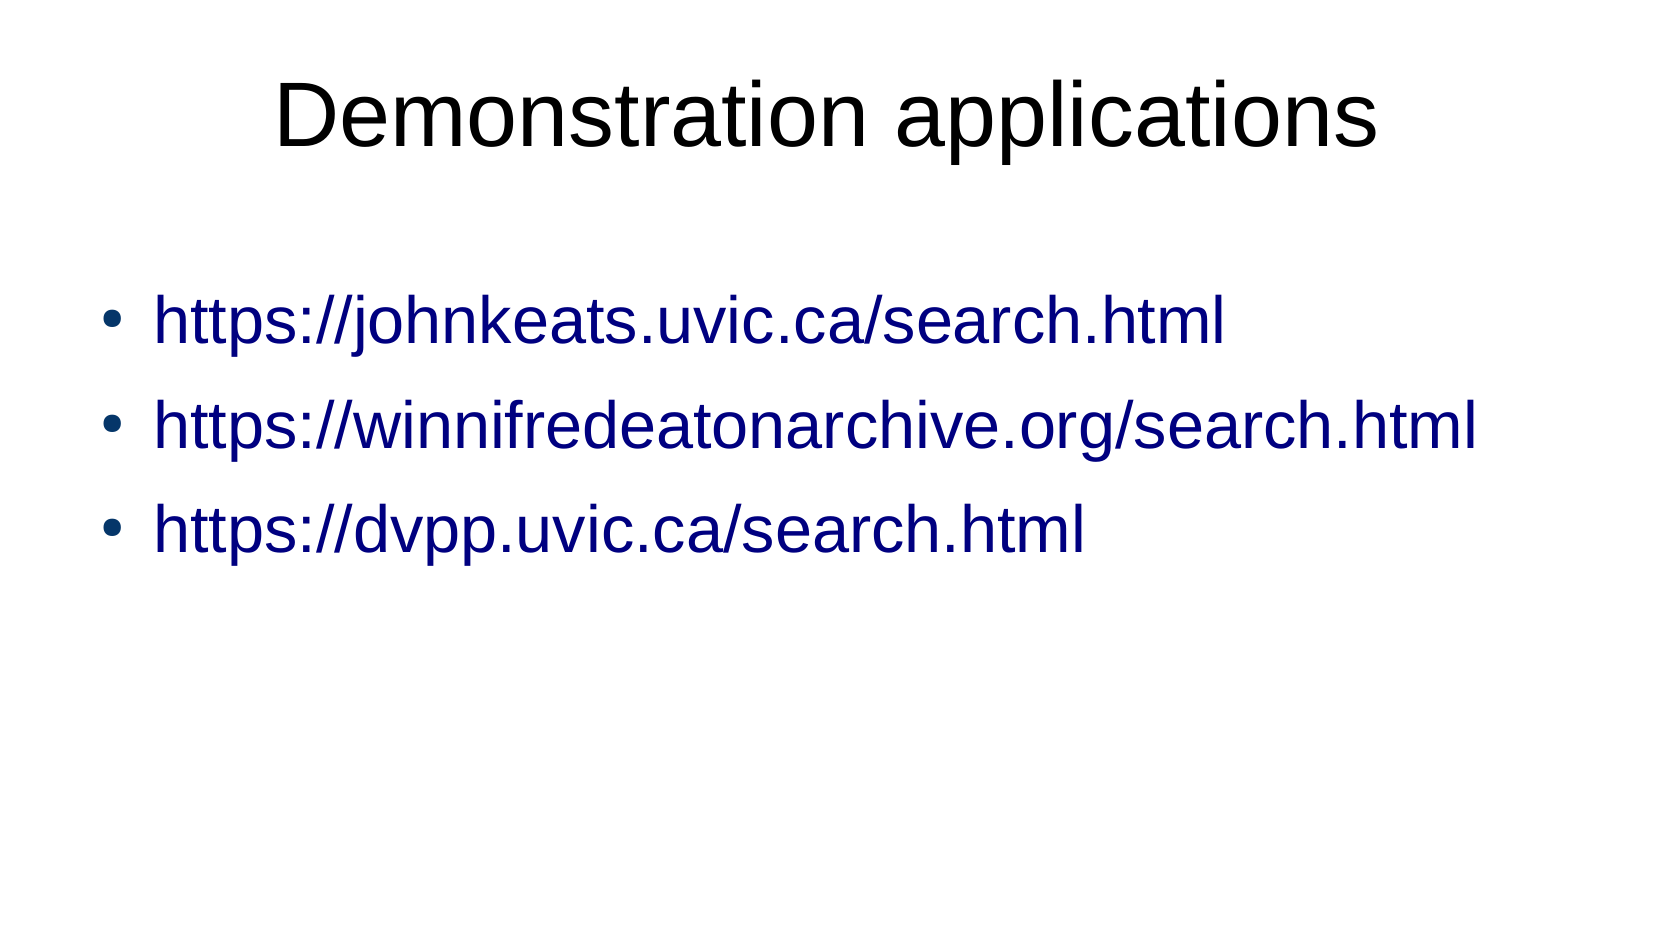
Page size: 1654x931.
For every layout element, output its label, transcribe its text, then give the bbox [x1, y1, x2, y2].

title Demonstration applications [82, 37, 1571, 193]
list https://johnkeats.uvic.ca/search.html https://winnifredeatonarchive.org/search.html https://dvpp.uvic.ca/search.html [82, 283, 1571, 758]
